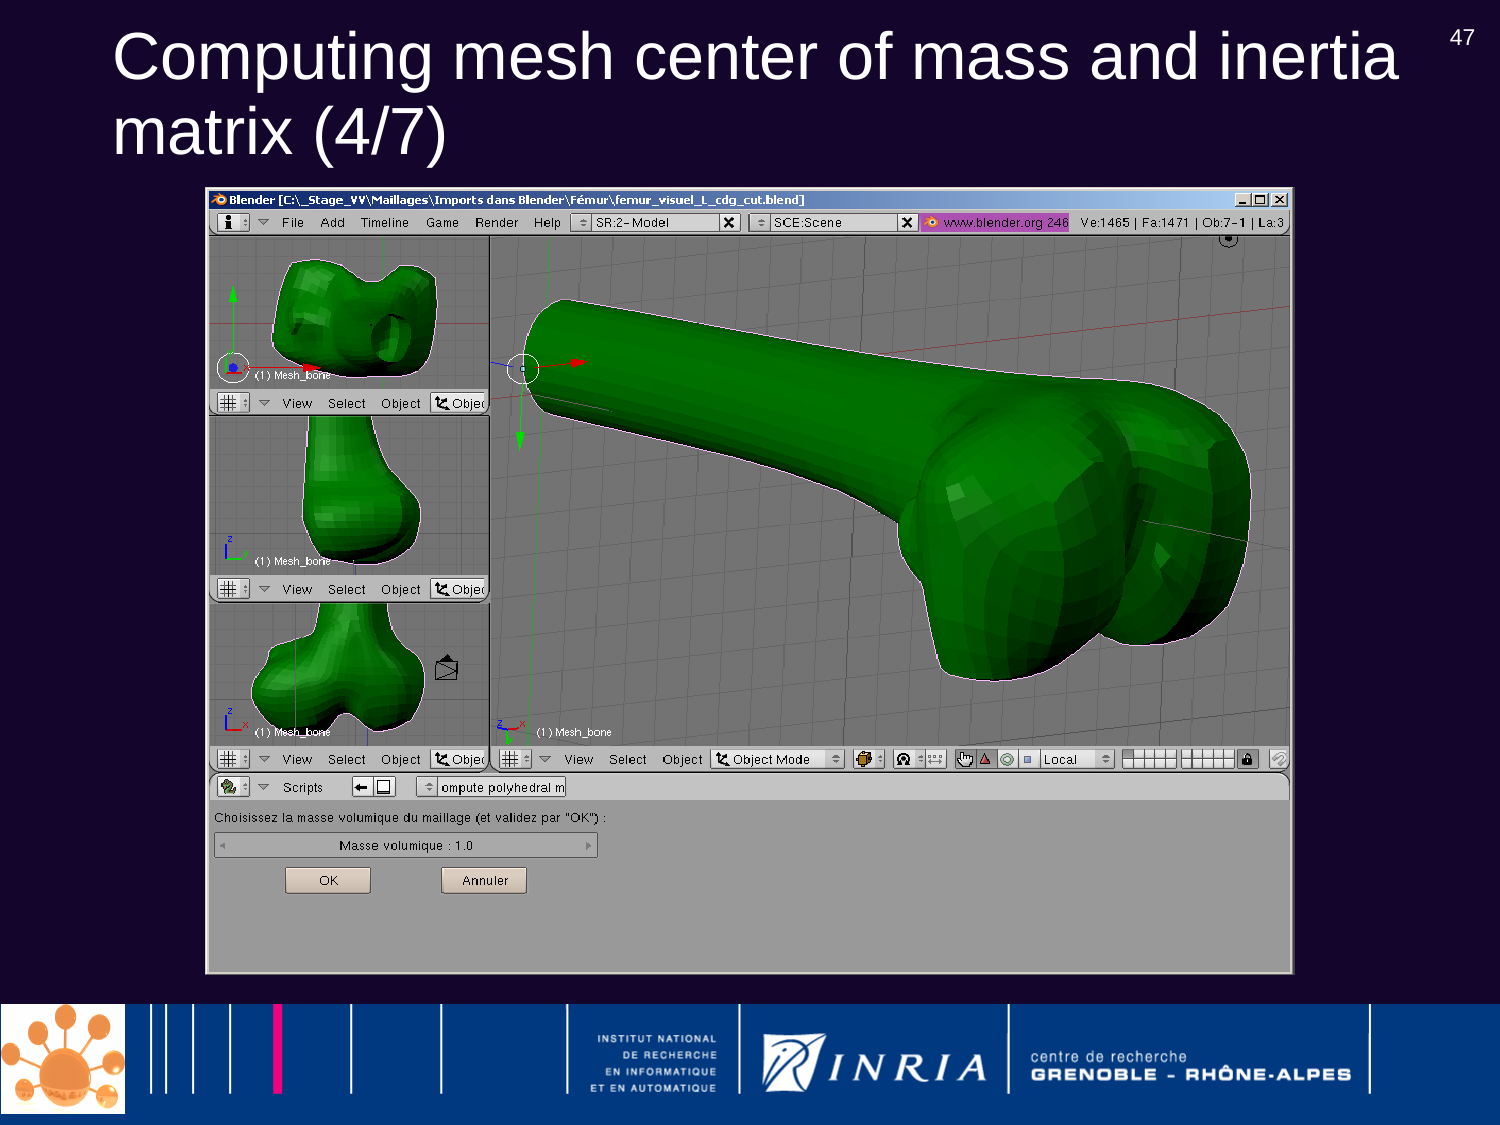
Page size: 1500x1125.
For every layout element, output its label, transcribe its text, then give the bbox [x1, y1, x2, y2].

picture [205, 187, 1295, 976]
title Computing mesh center of mass and inertia matrix (4/7) [112, 7, 1474, 181]
picture [0, 1004, 1500, 1125]
